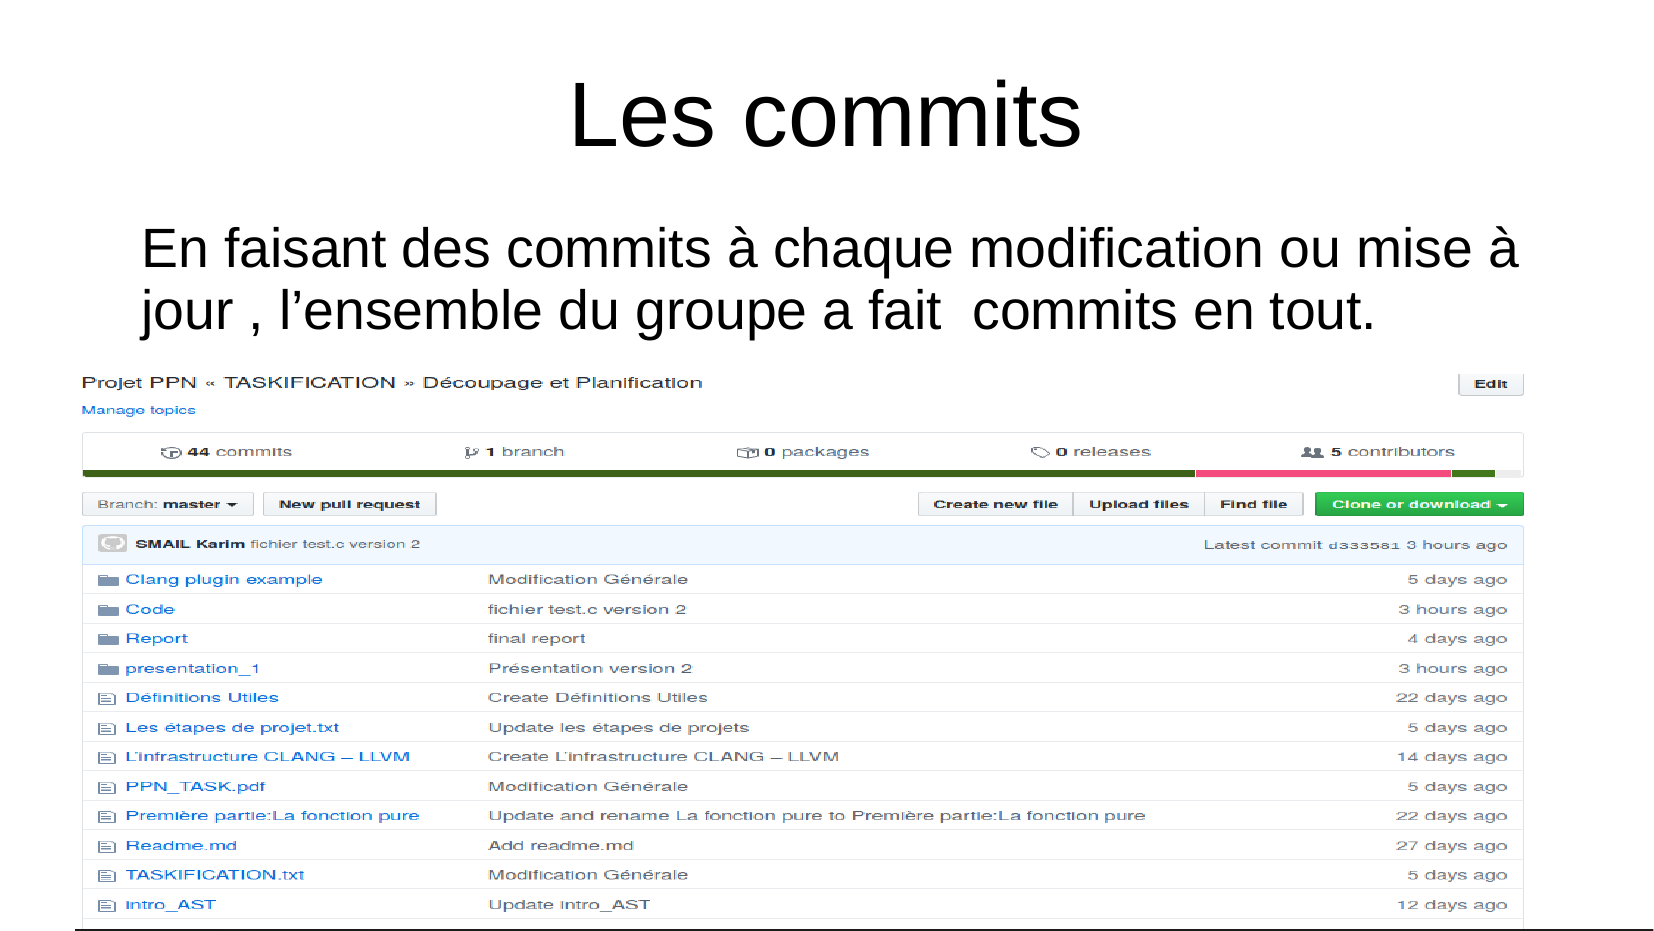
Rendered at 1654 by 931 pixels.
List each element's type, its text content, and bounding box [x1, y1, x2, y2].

picture [75, 374, 1654, 931]
title Les commits [82, 37, 1571, 193]
list En faisant des commits à chaque modification ou mise à jour , l’ensemble du groupe a fait commits en tout. [82, 217, 1571, 374]
